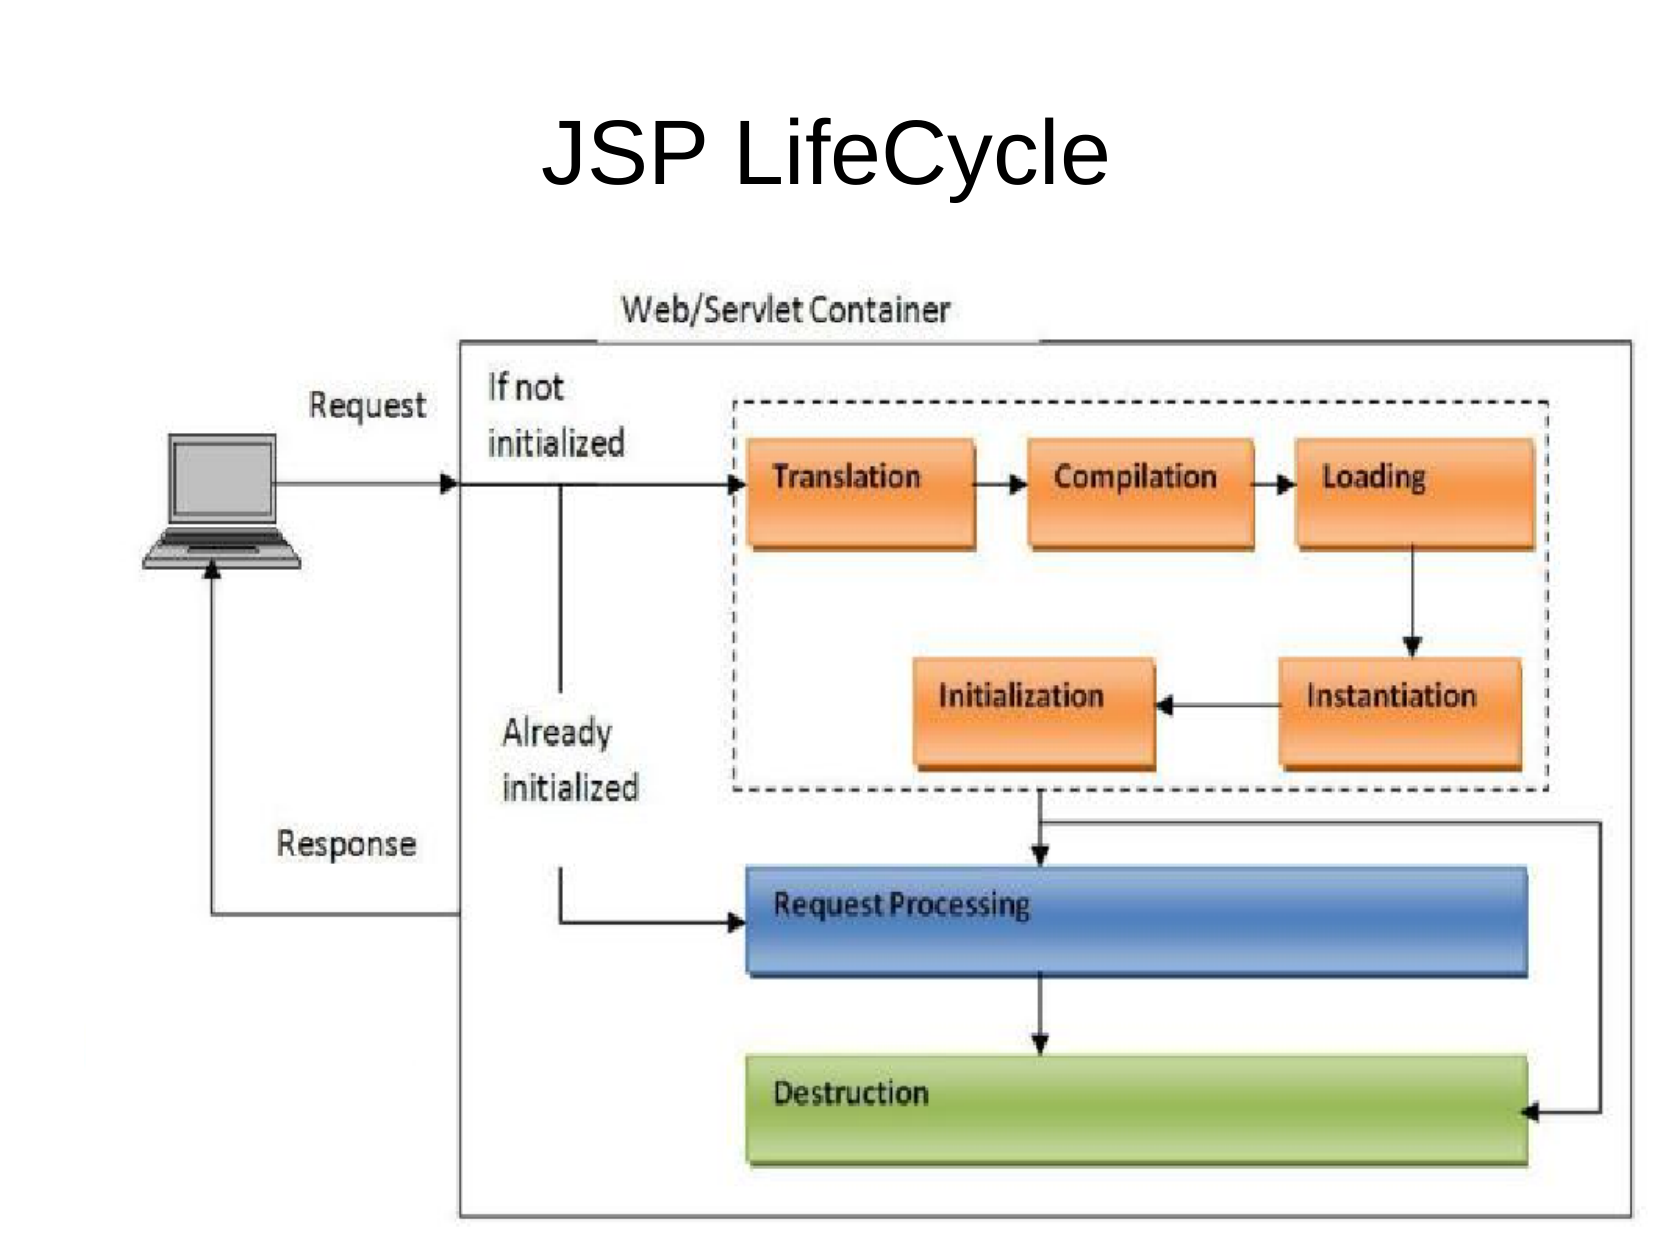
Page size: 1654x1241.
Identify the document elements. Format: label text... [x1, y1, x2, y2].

title JSP LifeCycle [82, 49, 1571, 257]
picture [84, 260, 1654, 1241]
